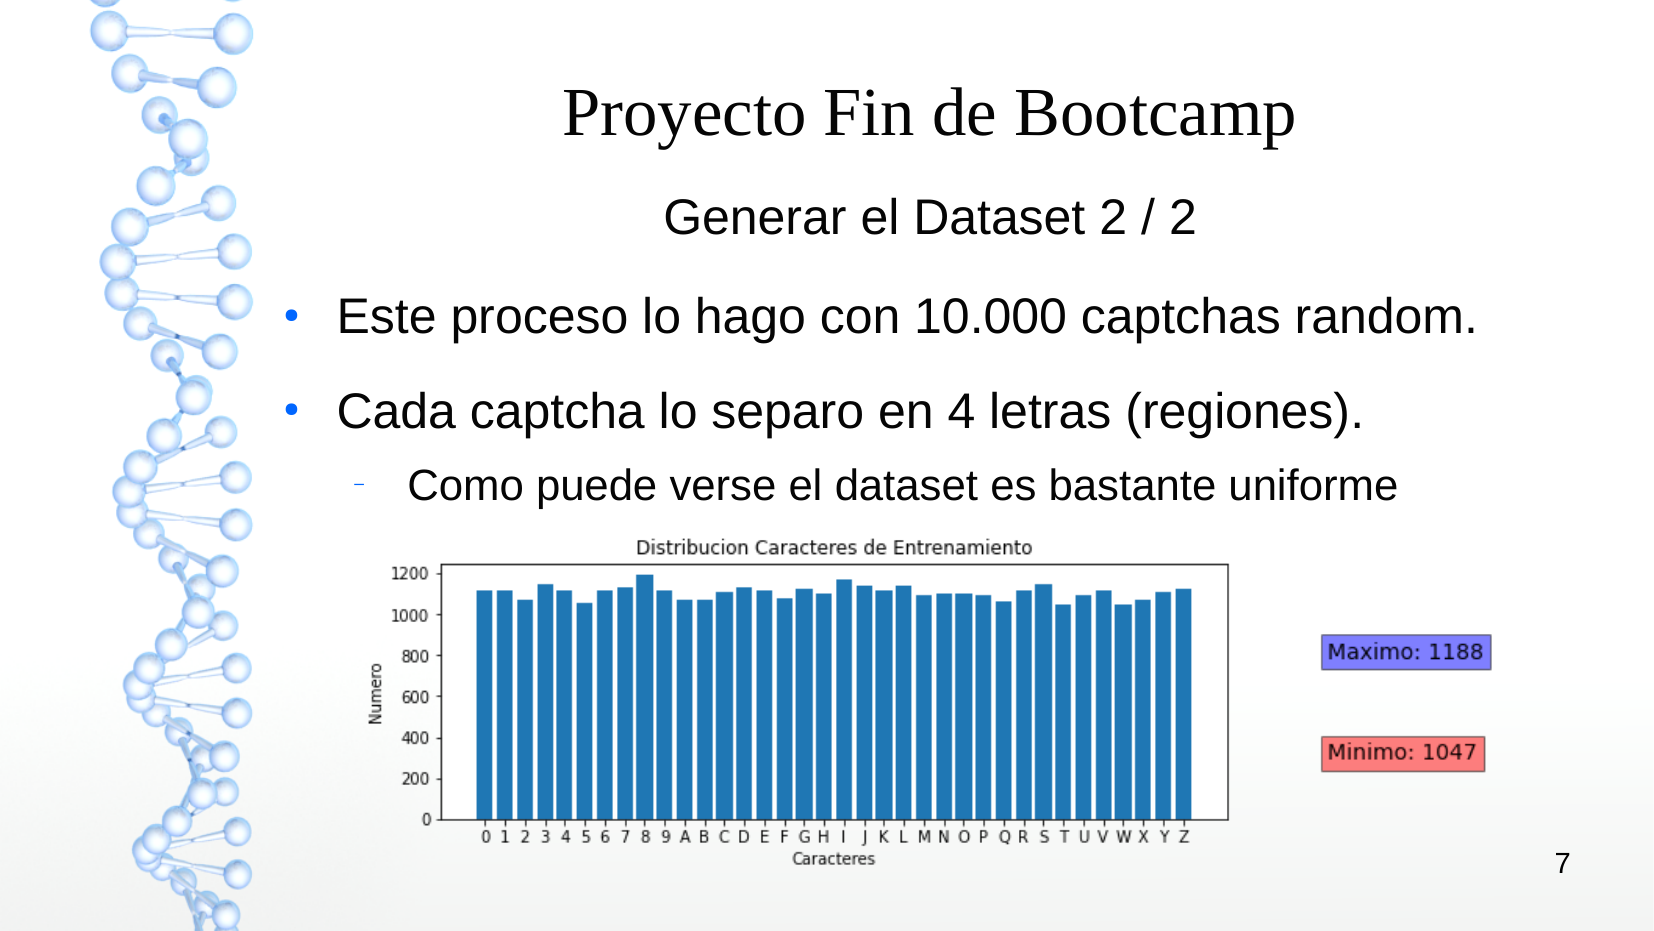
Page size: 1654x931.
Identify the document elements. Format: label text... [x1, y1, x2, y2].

list Este proceso lo hago con 10.000 captchas random. [265, 288, 1561, 364]
list Generar el Dataset 2 / 2 [265, 188, 1596, 256]
picture [0, 0, 1654, 931]
list Cada captcha lo separo en 4 letras (regiones). Como puede verse el dataset es bastante uniforme [265, 383, 1546, 583]
title Proyecto Fin de Bootcamp [265, 35, 1595, 188]
